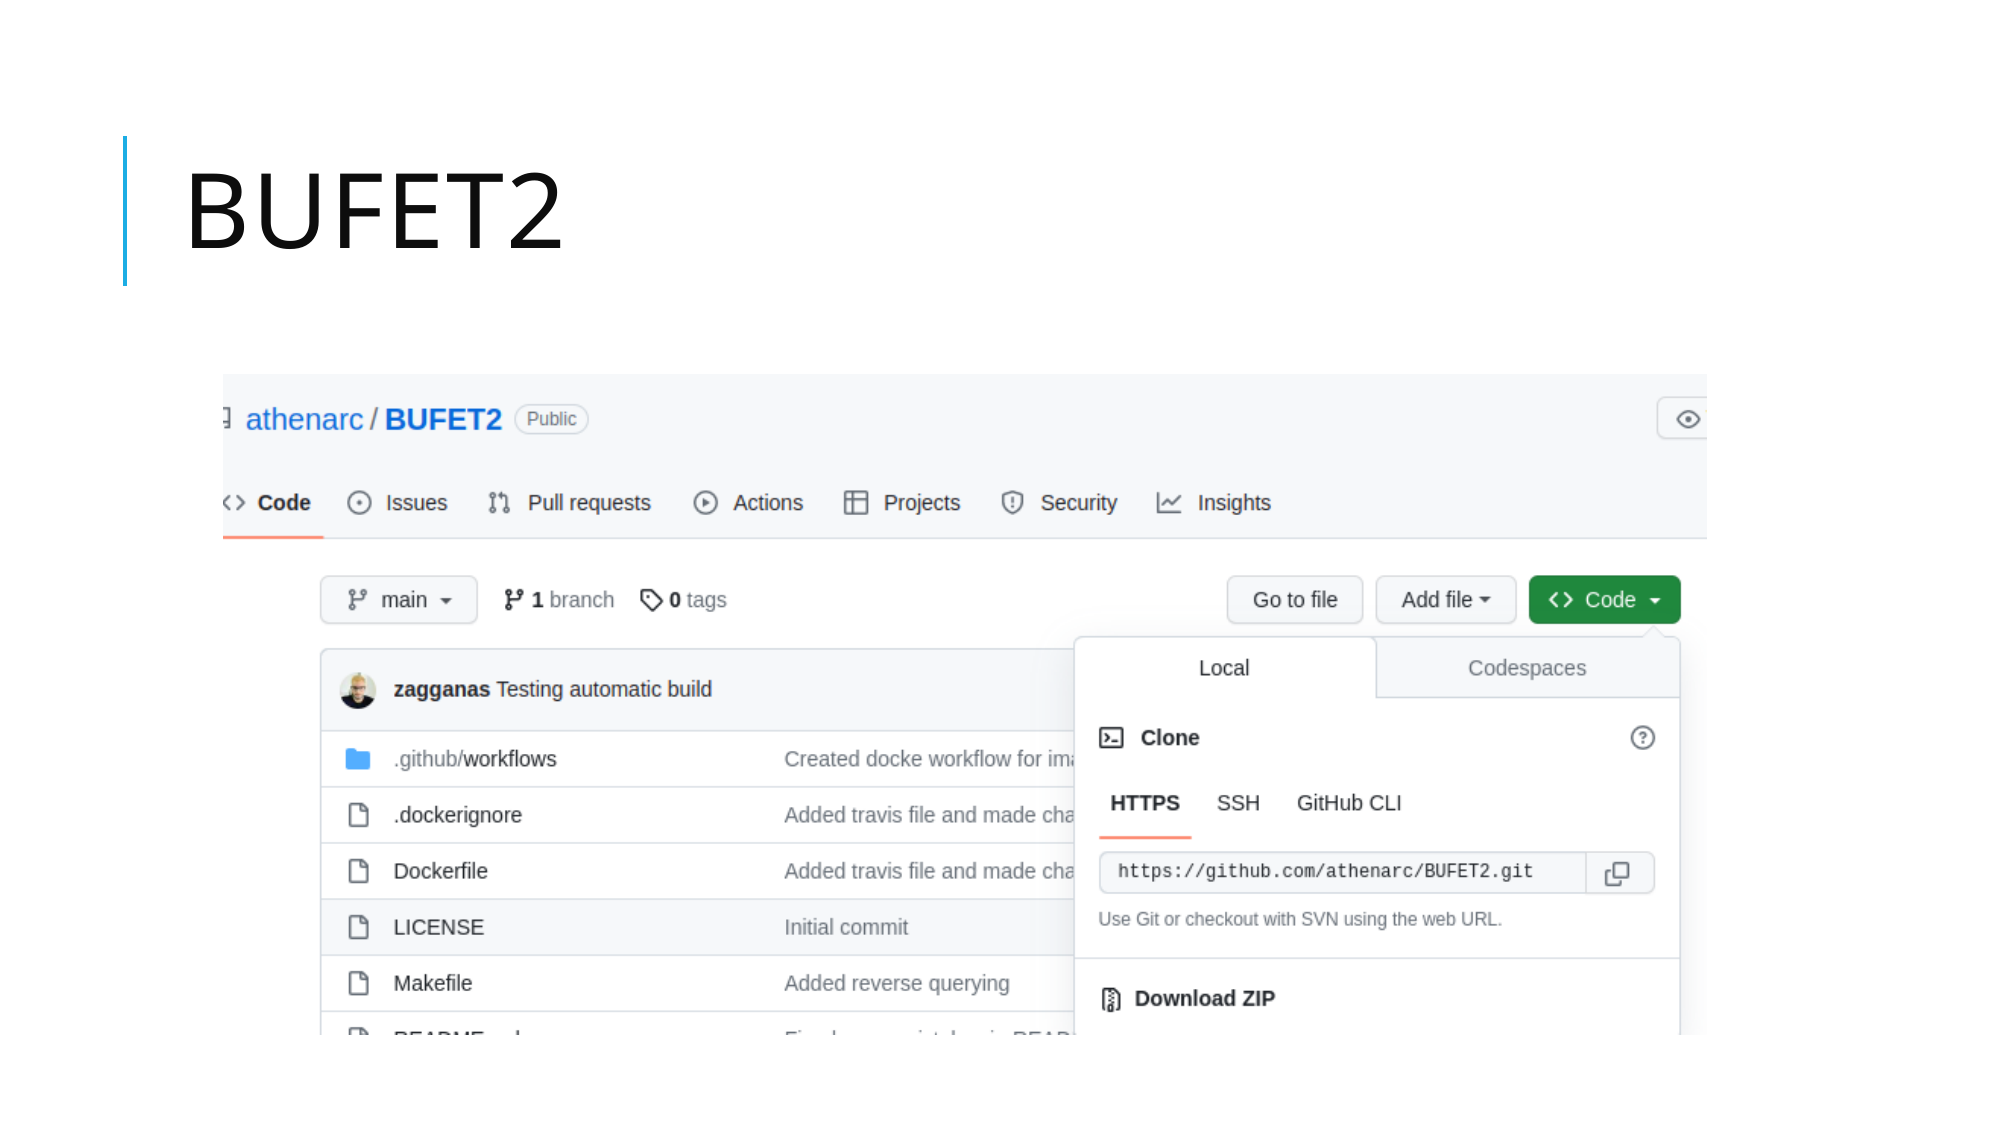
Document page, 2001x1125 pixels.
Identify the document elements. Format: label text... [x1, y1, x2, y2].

picture [223, 375, 1707, 1035]
title BUFET2 [168, 96, 1763, 343]
